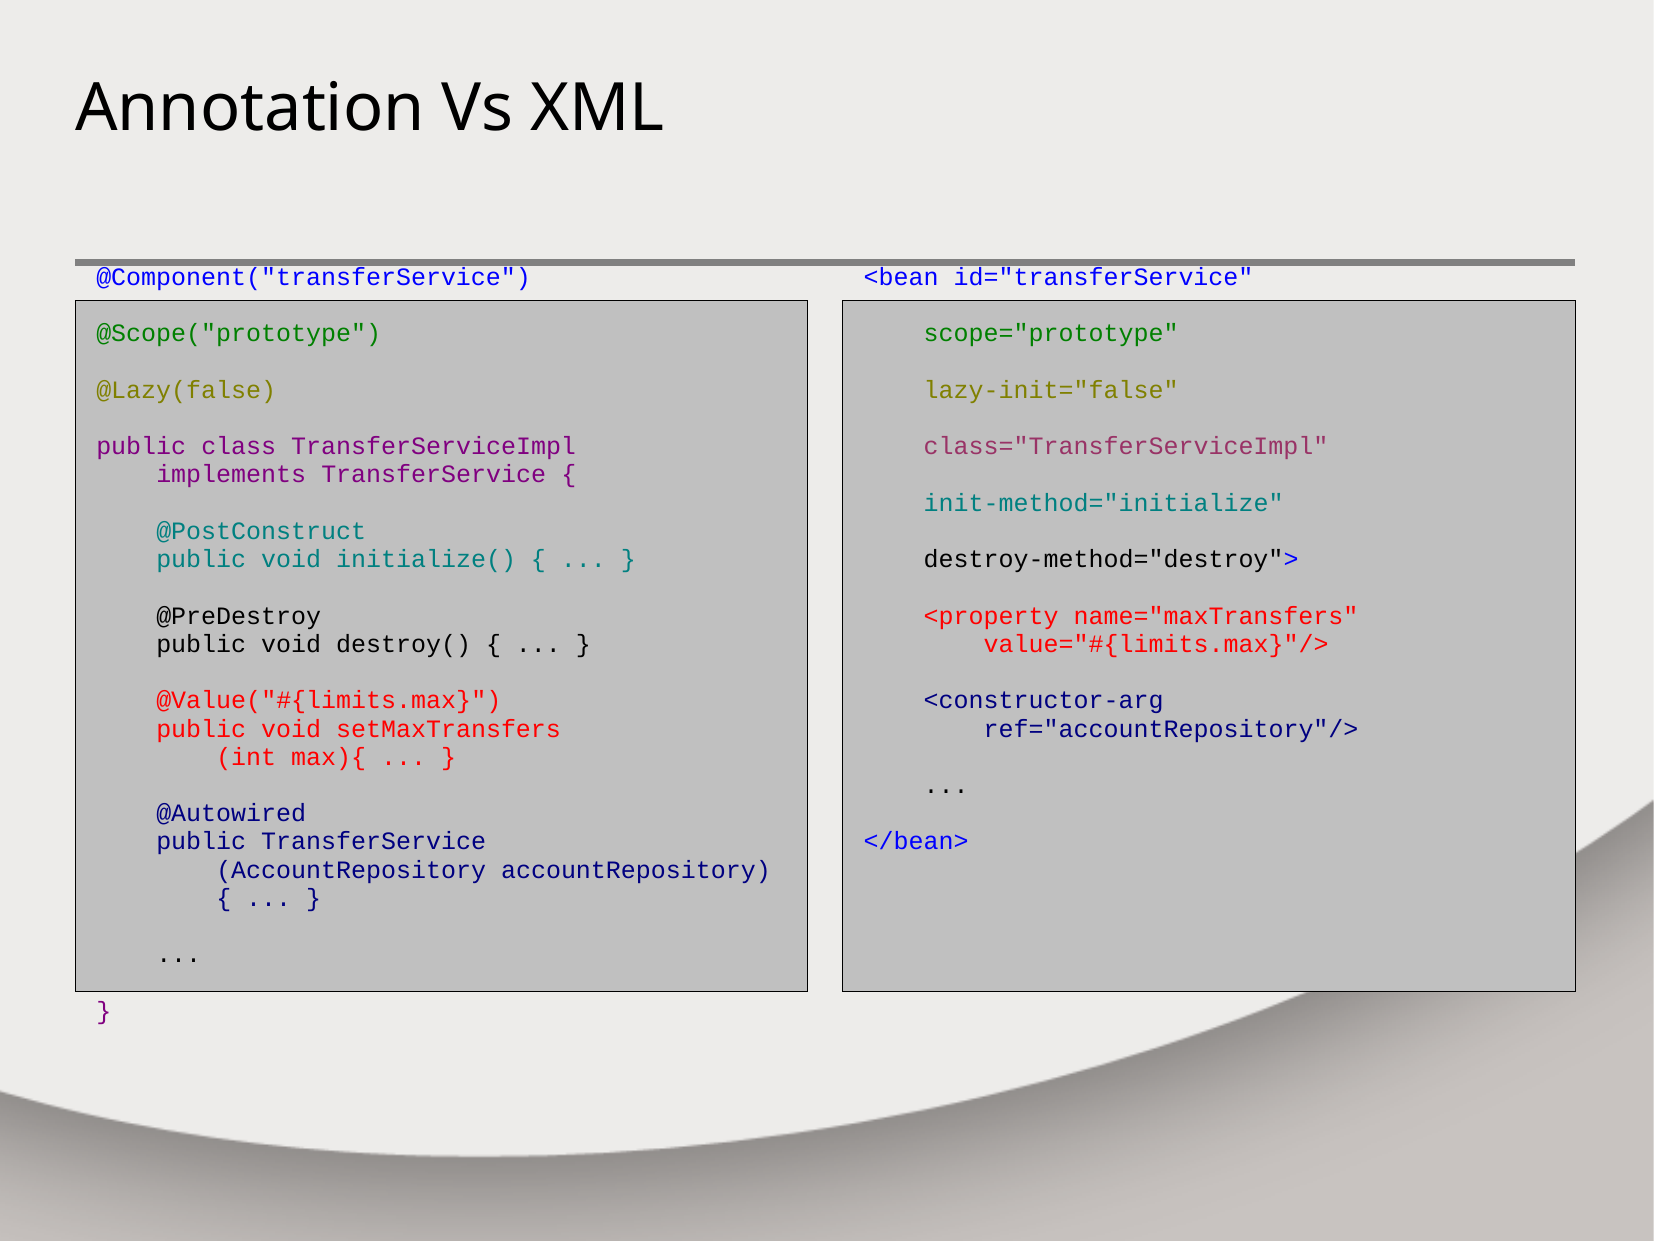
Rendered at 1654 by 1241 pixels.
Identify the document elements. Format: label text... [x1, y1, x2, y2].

picture [0, 0, 1654, 1241]
text_box @Component("transferService") @Scope("prototype") @Lazy(false) public class TransferServiceImpl implements TransferService { @PostConstruct public void initialize() { ... } @PreDestroy public void destroy() { ... } @Value("#{limits.max}") public void setMaxTransfers (int max){ ... } @Autowired public TransferService (AccountRepository accountRepository) { ... } ... } [75, 300, 808, 992]
text_box <bean id="transferService" scope="prototype" lazy-init="false" class="TransferServiceImpl" init-method="initialize" destroy-method="destroy"> <property name="maxTransfers" value="#{limits.max}"/> <constructor-arg ref="accountRepository"/> ... </bean> [842, 300, 1576, 992]
title Annotation Vs XML [75, 75, 1576, 226]
